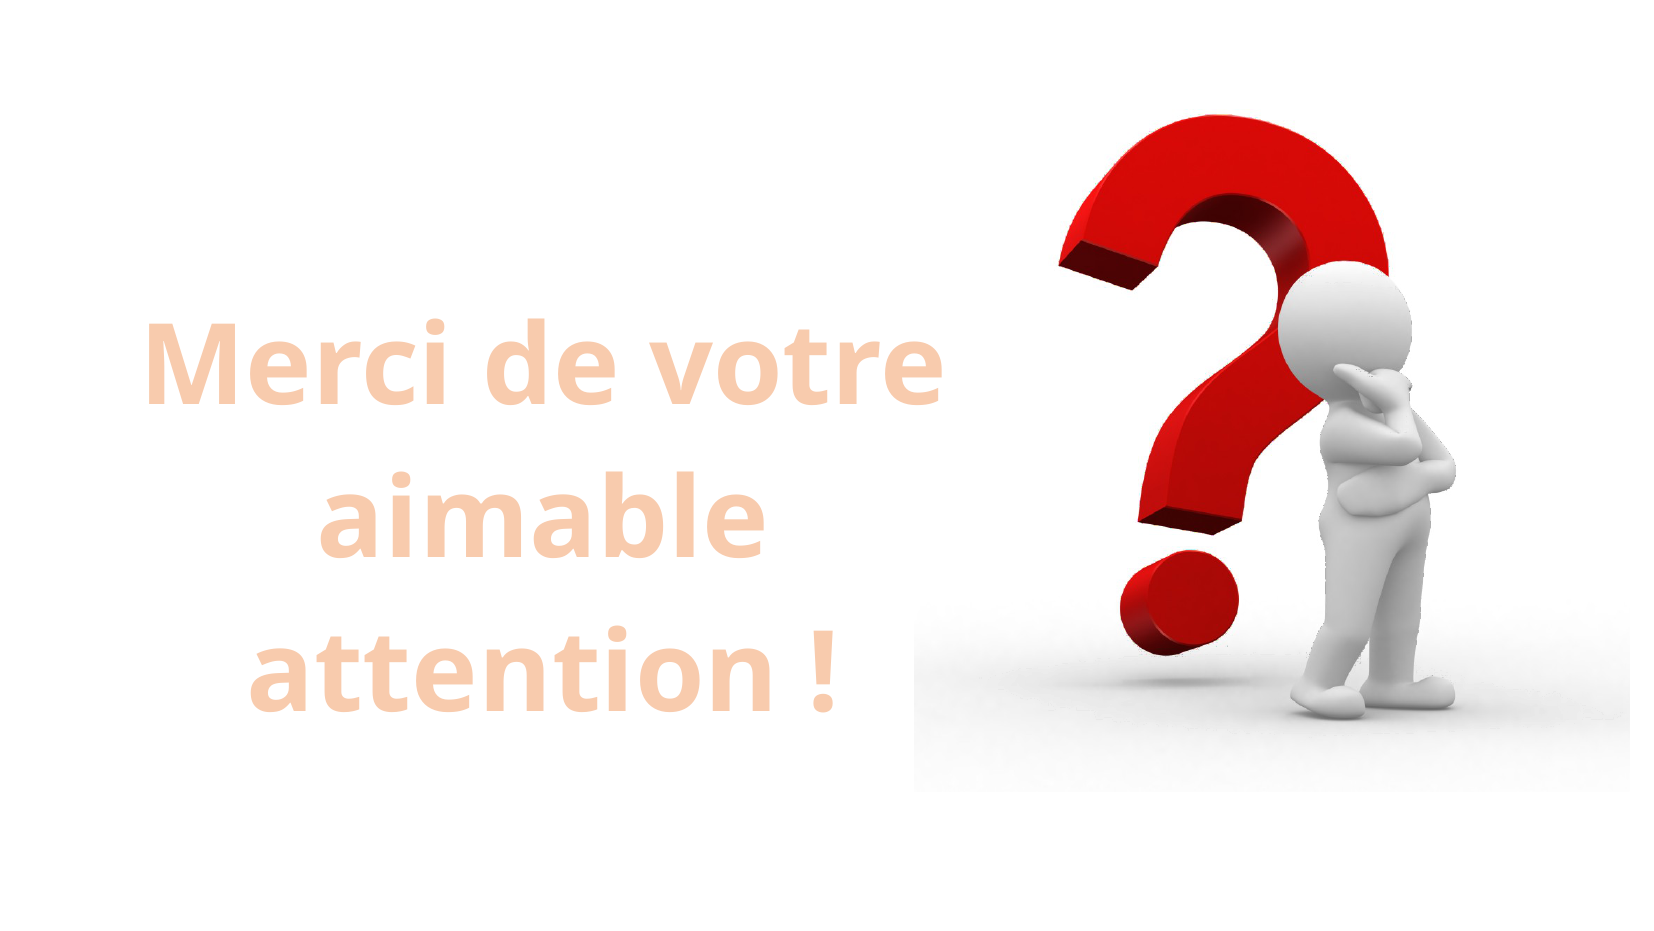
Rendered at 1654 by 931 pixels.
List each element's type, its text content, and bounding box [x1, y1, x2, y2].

picture [914, 75, 1630, 792]
text_box Merci de votre aimable attention ! [59, 277, 1028, 686]
